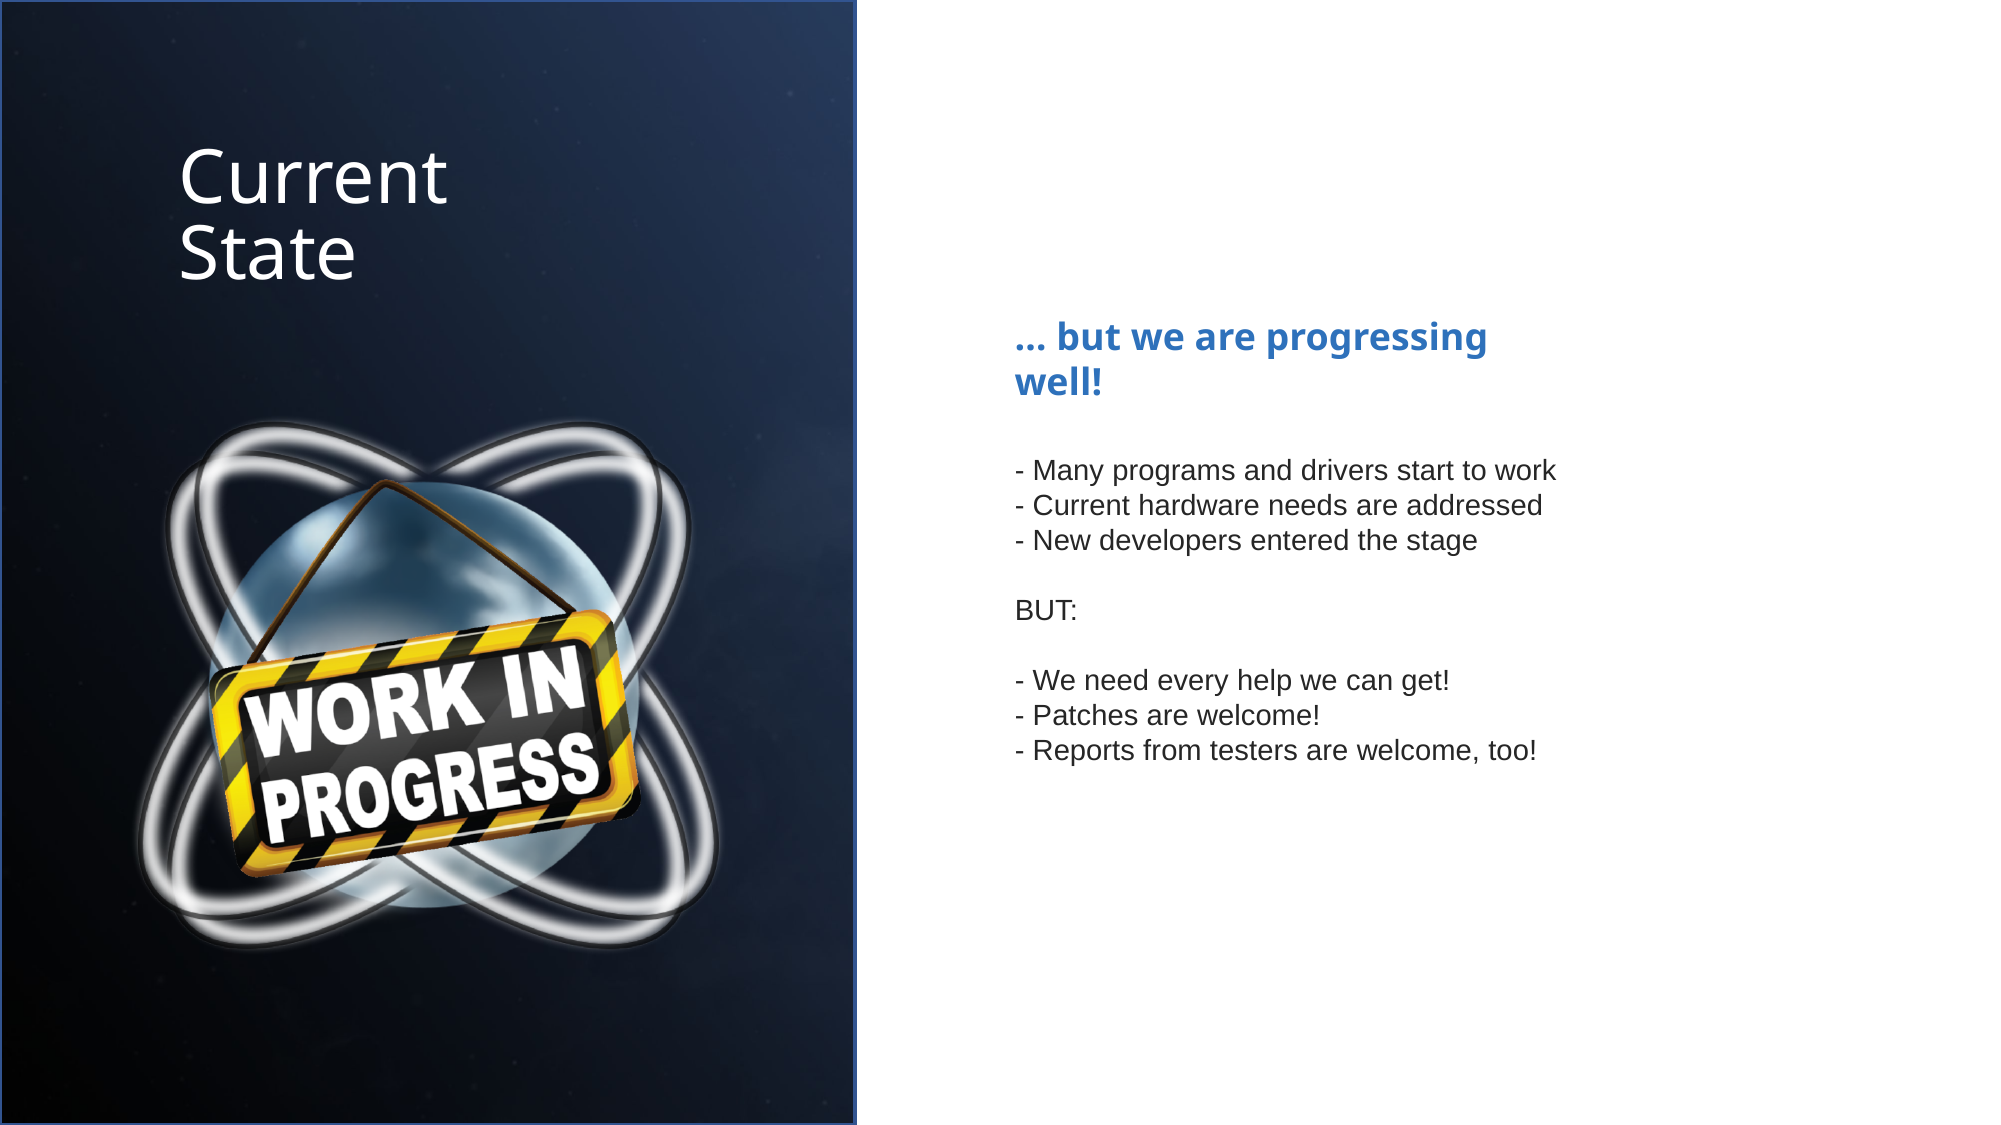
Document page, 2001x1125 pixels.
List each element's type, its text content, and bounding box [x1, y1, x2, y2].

text_box Current State [164, 134, 620, 303]
picture [130, 395, 726, 975]
text_box … but we are progressing well! [999, 305, 1506, 411]
text_box - Many programs and drivers start to work - Current hardware needs are addressed - New developers entered the stage BUT: - We need every help we can get! - Patches are welcome! - Reports from testers are welcome, too! [999, 444, 1913, 774]
text_box [0, 0, 856, 1125]
